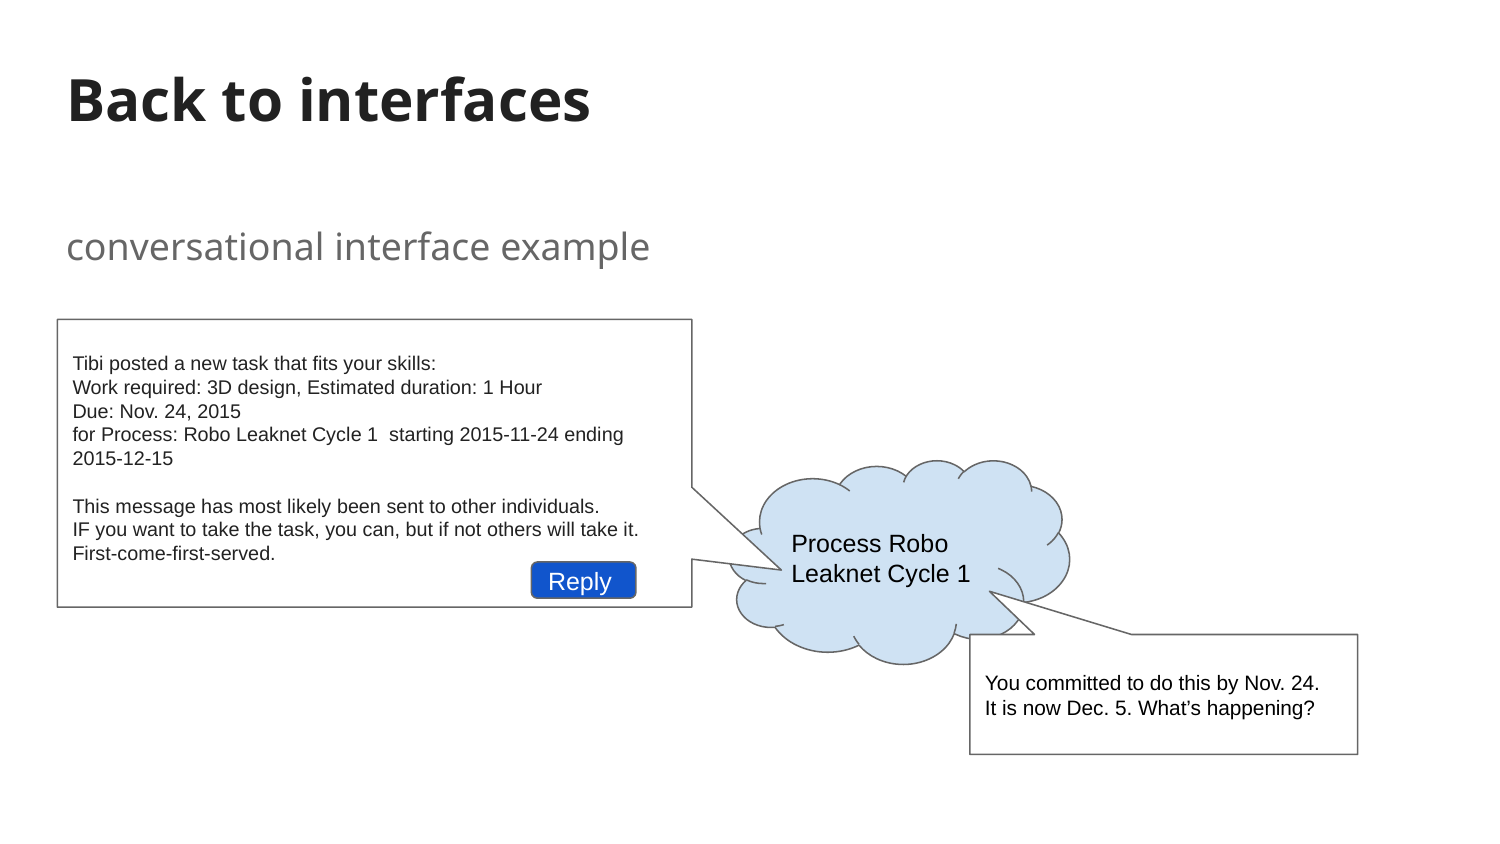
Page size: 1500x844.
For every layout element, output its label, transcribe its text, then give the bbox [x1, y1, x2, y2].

text_box Reply [531, 561, 636, 599]
text_box You committed to do this by Nov. 24. It is now Dec. 5. What’s happening? [969, 591, 1358, 755]
list conversational interface example [51, 201, 1449, 750]
text_box Process Robo Leaknet Cycle 1 [730, 460, 1070, 665]
title Back to interfaces [51, 48, 1449, 180]
text_box Tibi posted a new task that fits your skills: Work required: 3D design, Estimated duration: 1 Hour Due: Nov. 24, 2015 for Process: Robo Leaknet Cycle 1 starting 2015-11-24 ending 2015-12-15 This message has most likely been sent to other individuals. IF you want to take the task, you can, but if not others will take it. First-come-first-served. [57, 319, 782, 608]
